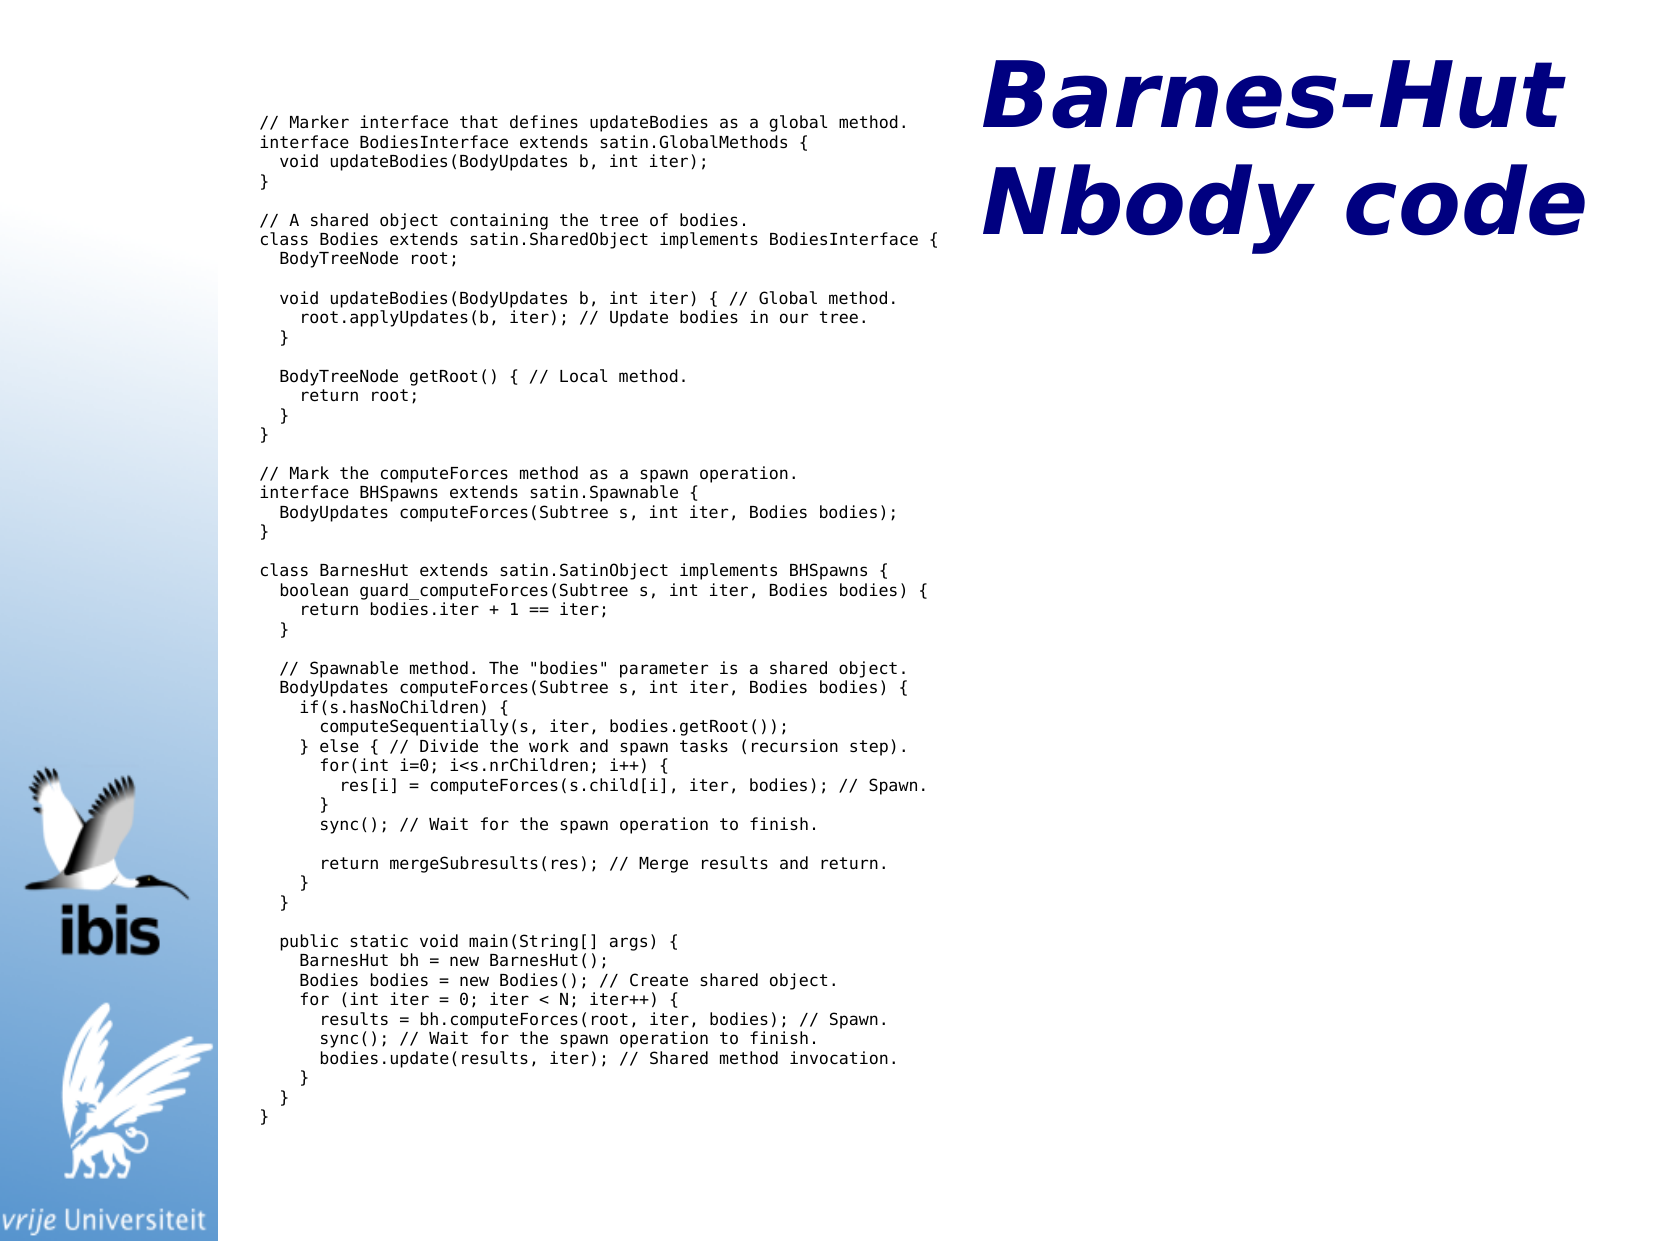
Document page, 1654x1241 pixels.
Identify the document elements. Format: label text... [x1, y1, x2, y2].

picture [0, 0, 218, 1241]
text_box // Marker interface that defines updateBodies as a global method. interface BodiesInterface extends satin.GlobalMethods { void updateBodies(BodyUpdates b, int iter); } // A shared object containing the tree of bodies. class Bodies extends satin.SharedObject implements BodiesInterface { BodyTreeNode root; void updateBodies(BodyUpdates b, int iter) { // Global method. root.applyUpdates(b, iter); // Update bodies in our tree. } BodyTreeNode getRoot() { // Local method. return root; } } // Mark the computeForces method as a spawn operation. interface BHSpawns extends satin.Spawnable { BodyUpdates computeForces(Subtree s, int iter, Bodies bodies); } class BarnesHut extends satin.SatinObject implements BHSpawns { boolean guard_computeForces(Subtree s, int iter, Bodies bodies) { return bodies.iter + 1 == iter; } // Spawnable method. The "bodies" parameter is a shared object. BodyUpdates computeForces(Subtree s, int iter, Bodies bodies) { if(s.hasNoChildren) { computeSequentially(s, iter, bodies.getRoot()); } else { // Divide the work and spawn tasks (recursion step). for(int i=0; i<s.nrChildren; i++) { res[i] = computeForces(s.child[i], iter, bodies); // Spawn. } sync(); // Wait for the spawn operation to finish. return mergeSubresults(res); // Merge results and return. } } public static void main(String[] args) { BarnesHut bh = new BarnesHut(); Bodies bodies = new Bodies(); // Create shared object. for (int iter = 0; iter < N; iter++) { results = bh.computeForces(root, iter, bodies); // Spawn. sync(); // Wait for the spawn operation to finish. bodies.update(results, iter); // Shared method invocation. } } } [259, 113, 1093, 1160]
title Barnes-Hut Nbody code [981, 42, 1617, 257]
